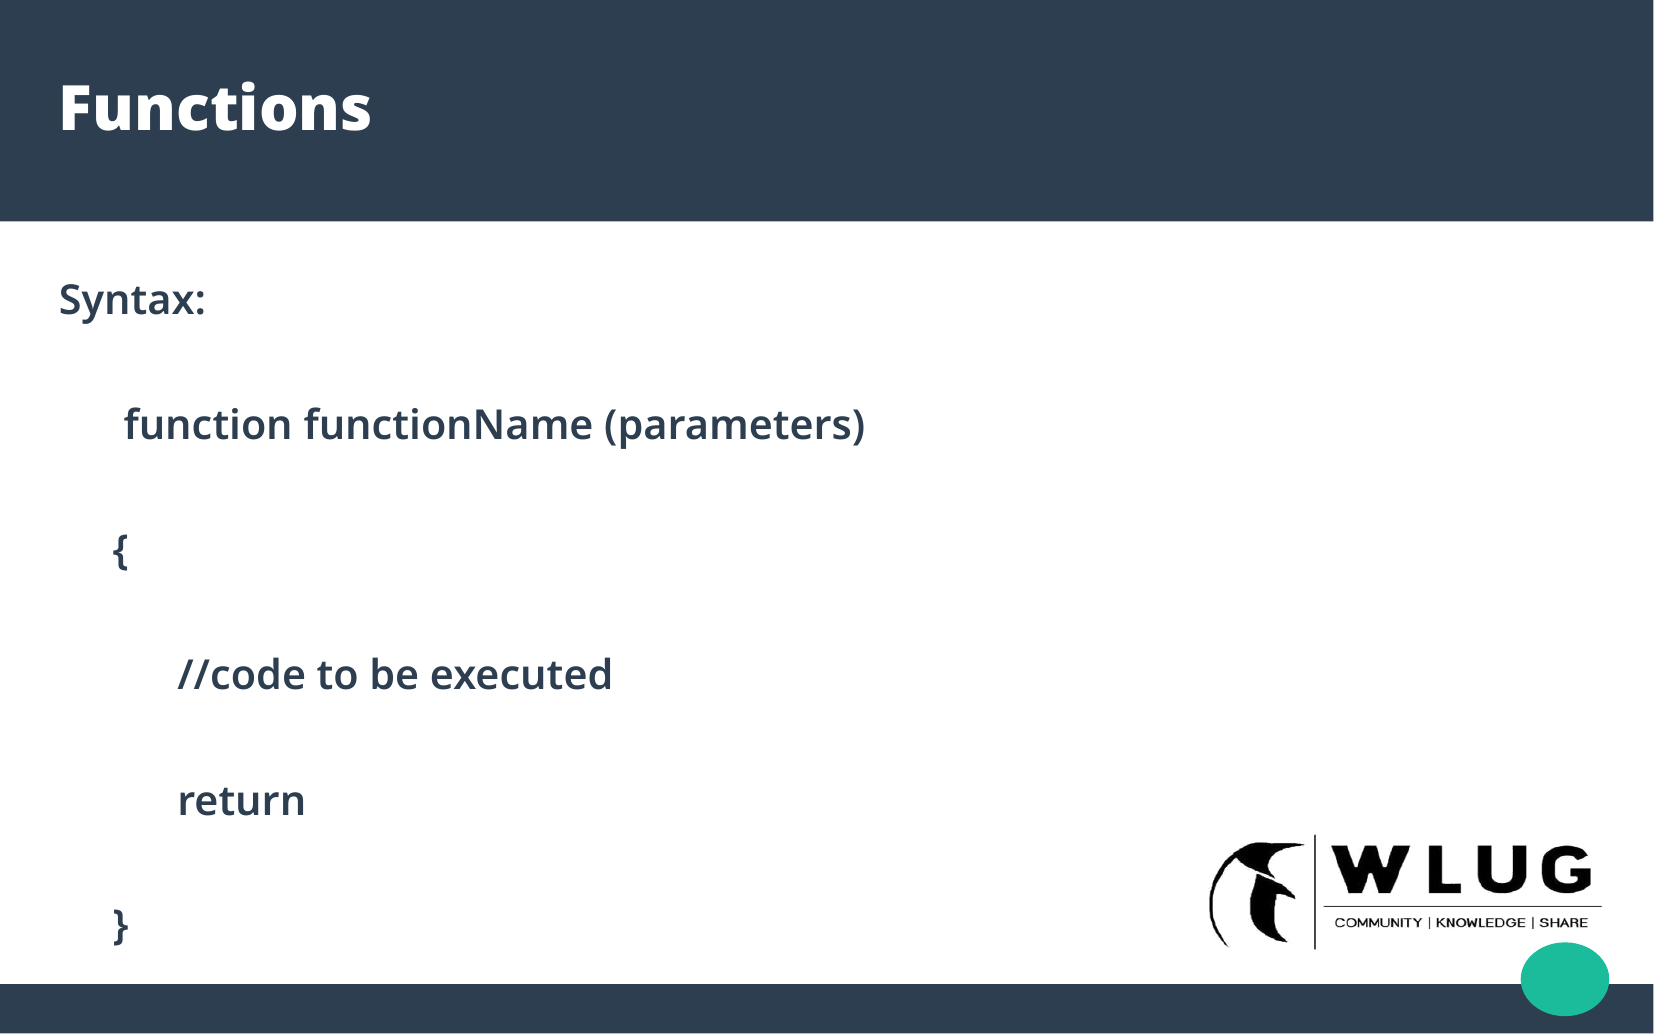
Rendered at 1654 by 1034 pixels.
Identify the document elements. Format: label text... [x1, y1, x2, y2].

title Functions [59, 41, 1595, 173]
picture [1182, 826, 1616, 955]
list Syntax: function functionName (parameters) { //code to be executed return } [59, 270, 1595, 960]
